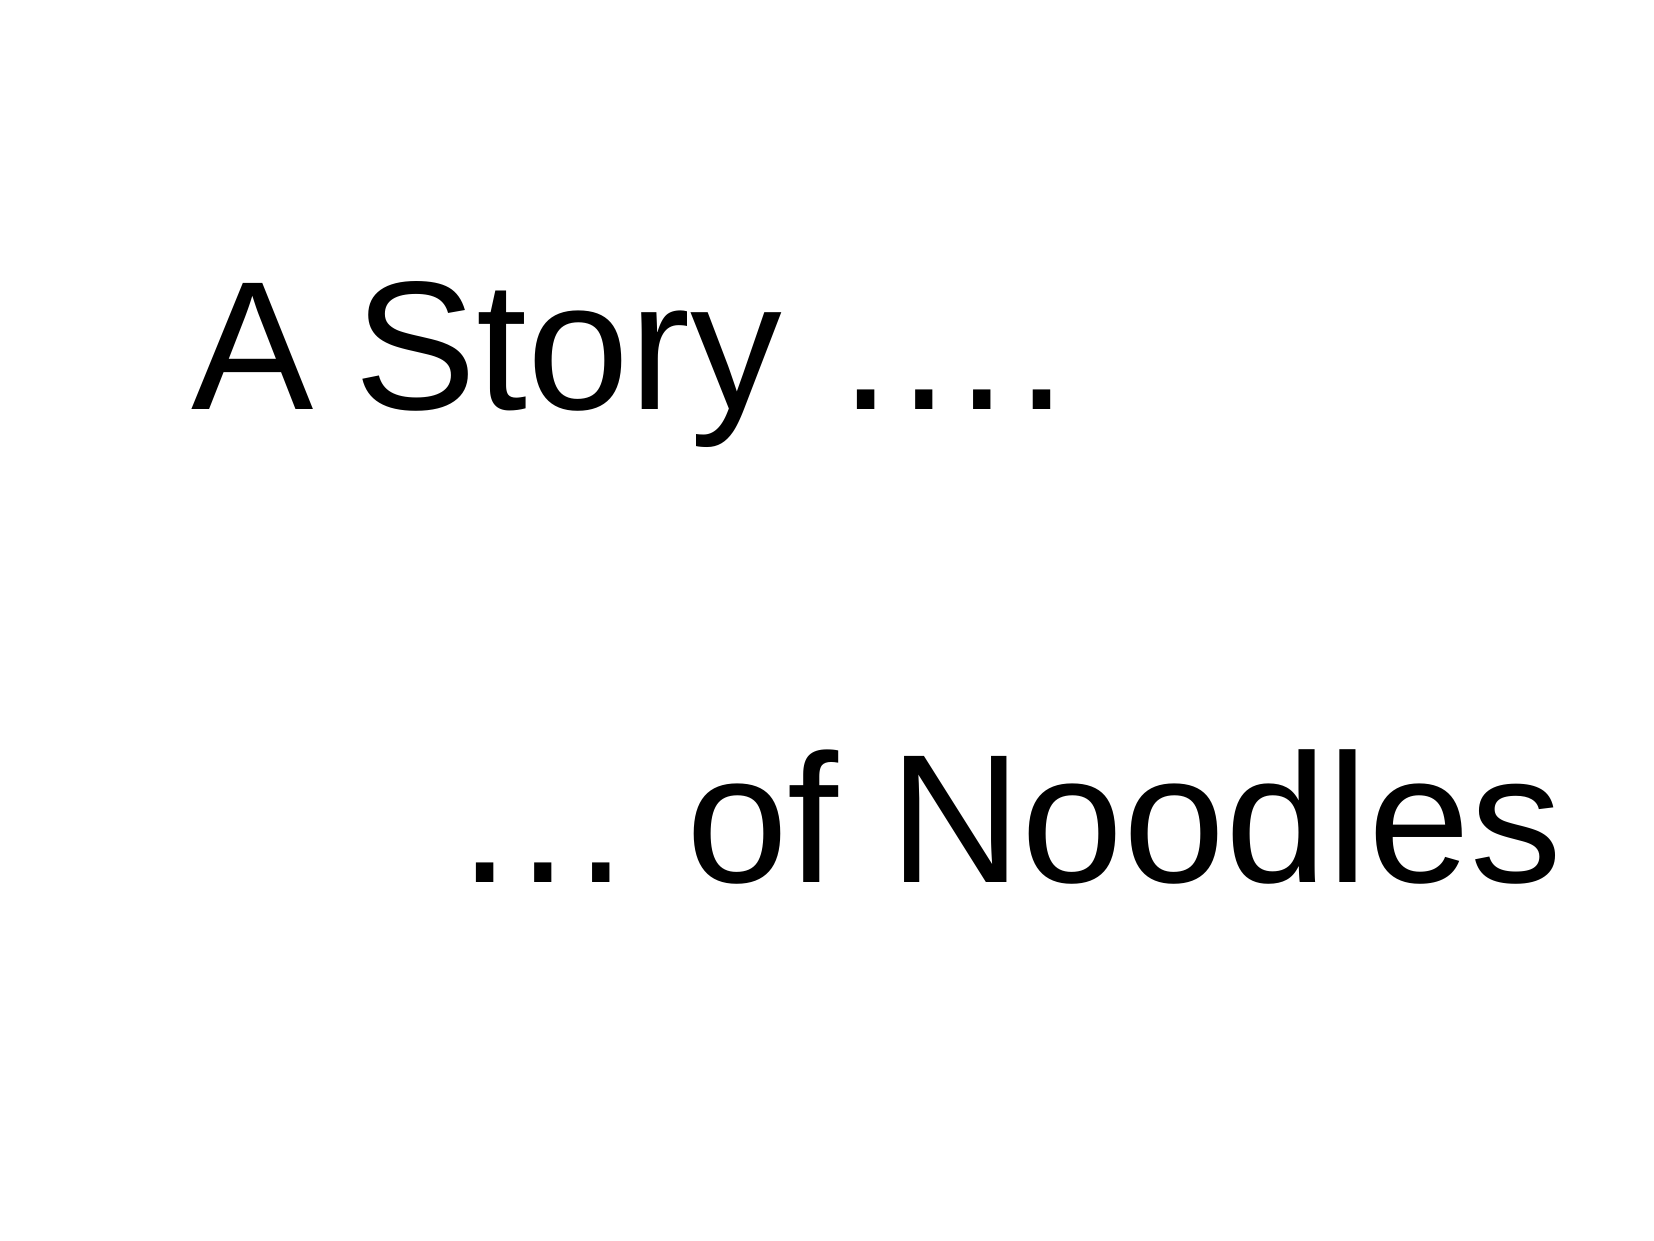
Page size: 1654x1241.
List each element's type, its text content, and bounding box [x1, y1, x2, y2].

text_box … of Noodles [437, 708, 1654, 929]
text_box A Story …. [177, 236, 1654, 457]
